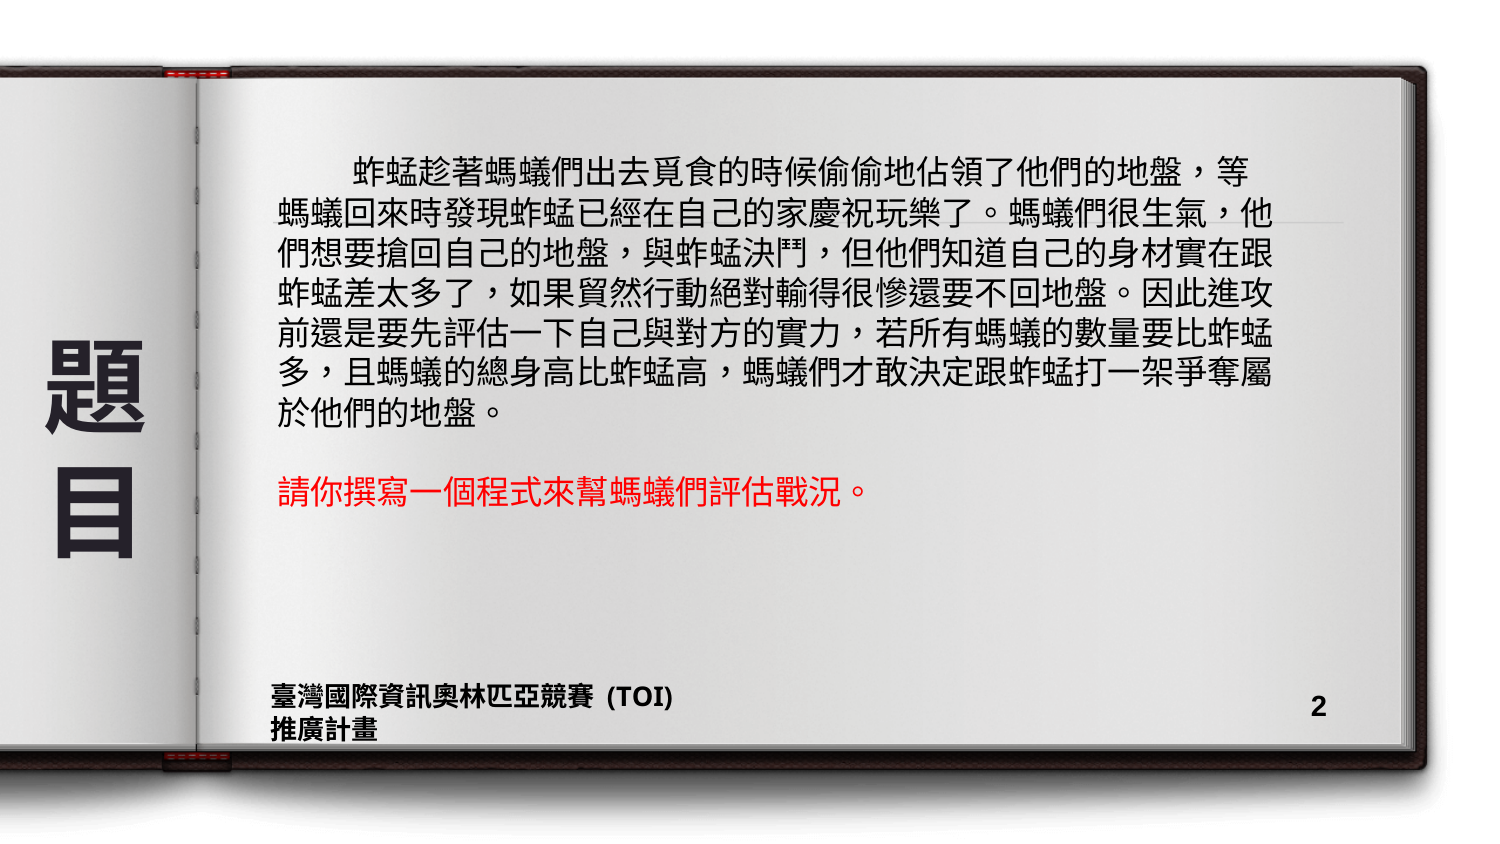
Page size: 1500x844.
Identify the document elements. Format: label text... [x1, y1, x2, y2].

text_box [1295, 672, 1386, 737]
text_box 題 目 [28, 306, 210, 552]
text_box 蚱蜢趁著螞蟻們出去覓食的時候偷偷地佔領了他們的地盤，等螞蟻回來時發現蚱蜢已經在自己的家慶祝玩樂了。螞蟻們很生氣，他們想要搶回自己的地盤，與蚱蜢決鬥，但他們知道自己的身材實在跟蚱蜢差太多了，如果貿然行動絕對輸得很慘還要不回地盤。因此進攻前還是要先評估一下自己與對方的實力，若所有螞蟻的數量要比蚱蜢多，且螞蟻的總身高比蚱蜢高，螞蟻們才敢決定跟蚱蜢打一架爭奪屬於他們的地盤。 請你撰寫一個程式來幫螞蟻們評估戰況。 [262, 140, 1296, 579]
